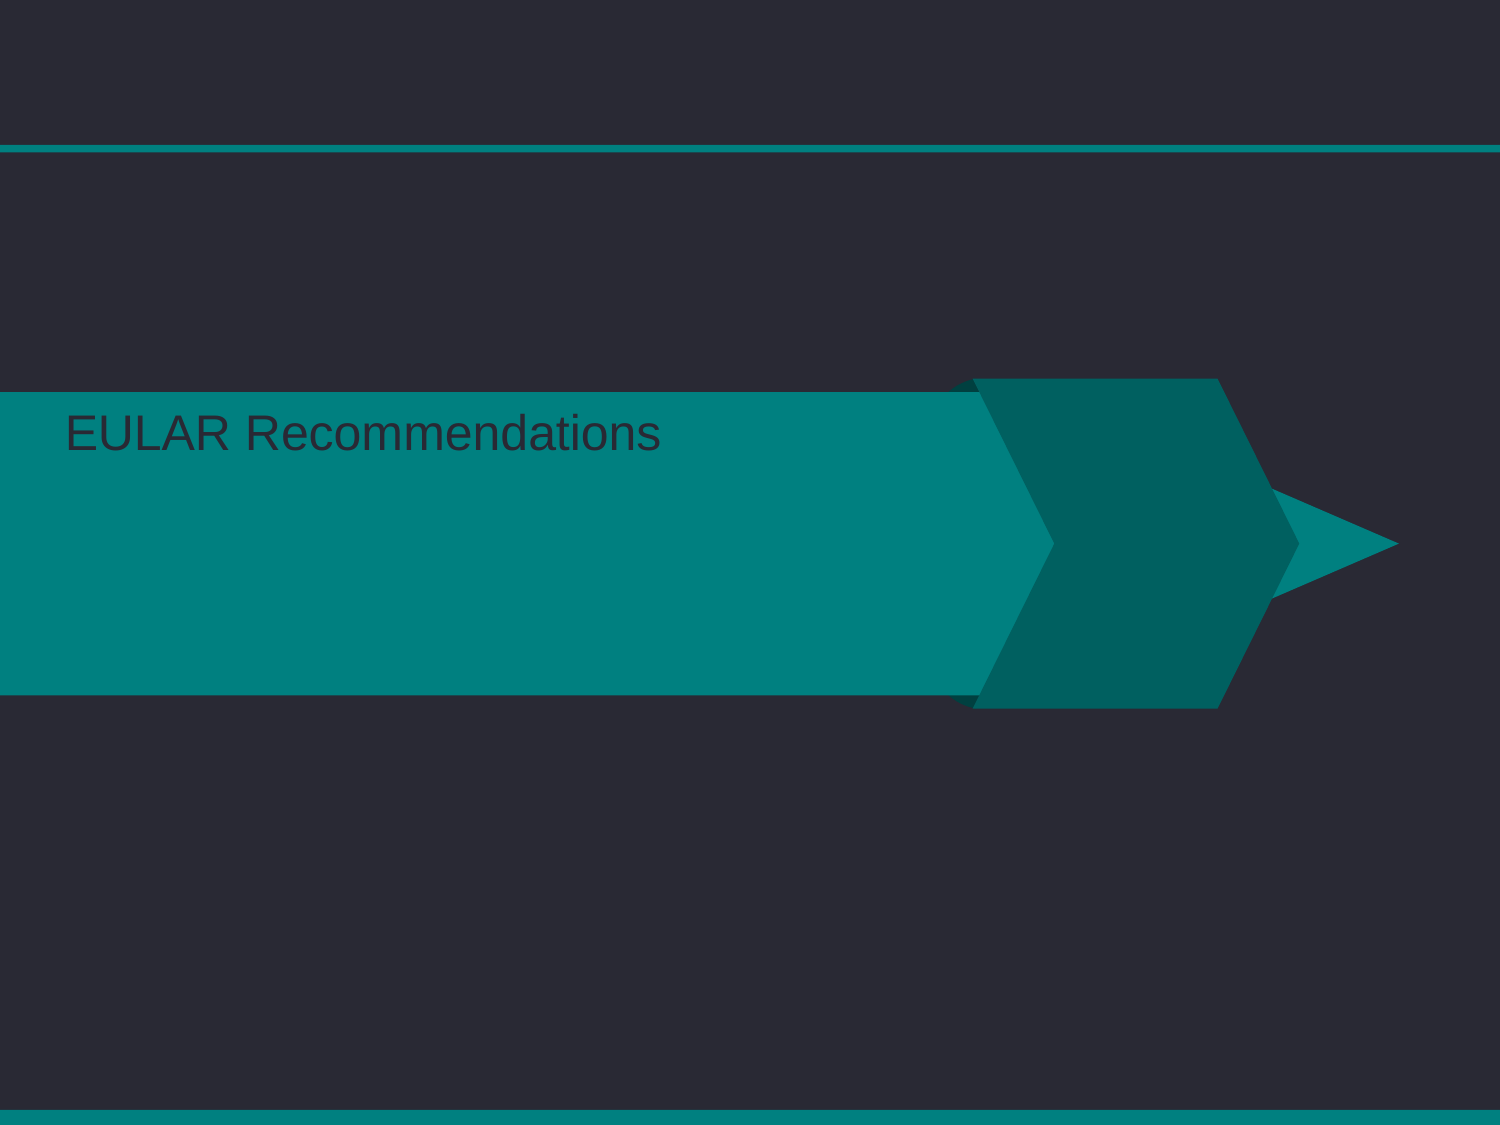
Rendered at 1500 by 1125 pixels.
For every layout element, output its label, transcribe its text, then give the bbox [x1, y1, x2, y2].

title EULAR Recommendations [50, 392, 973, 695]
